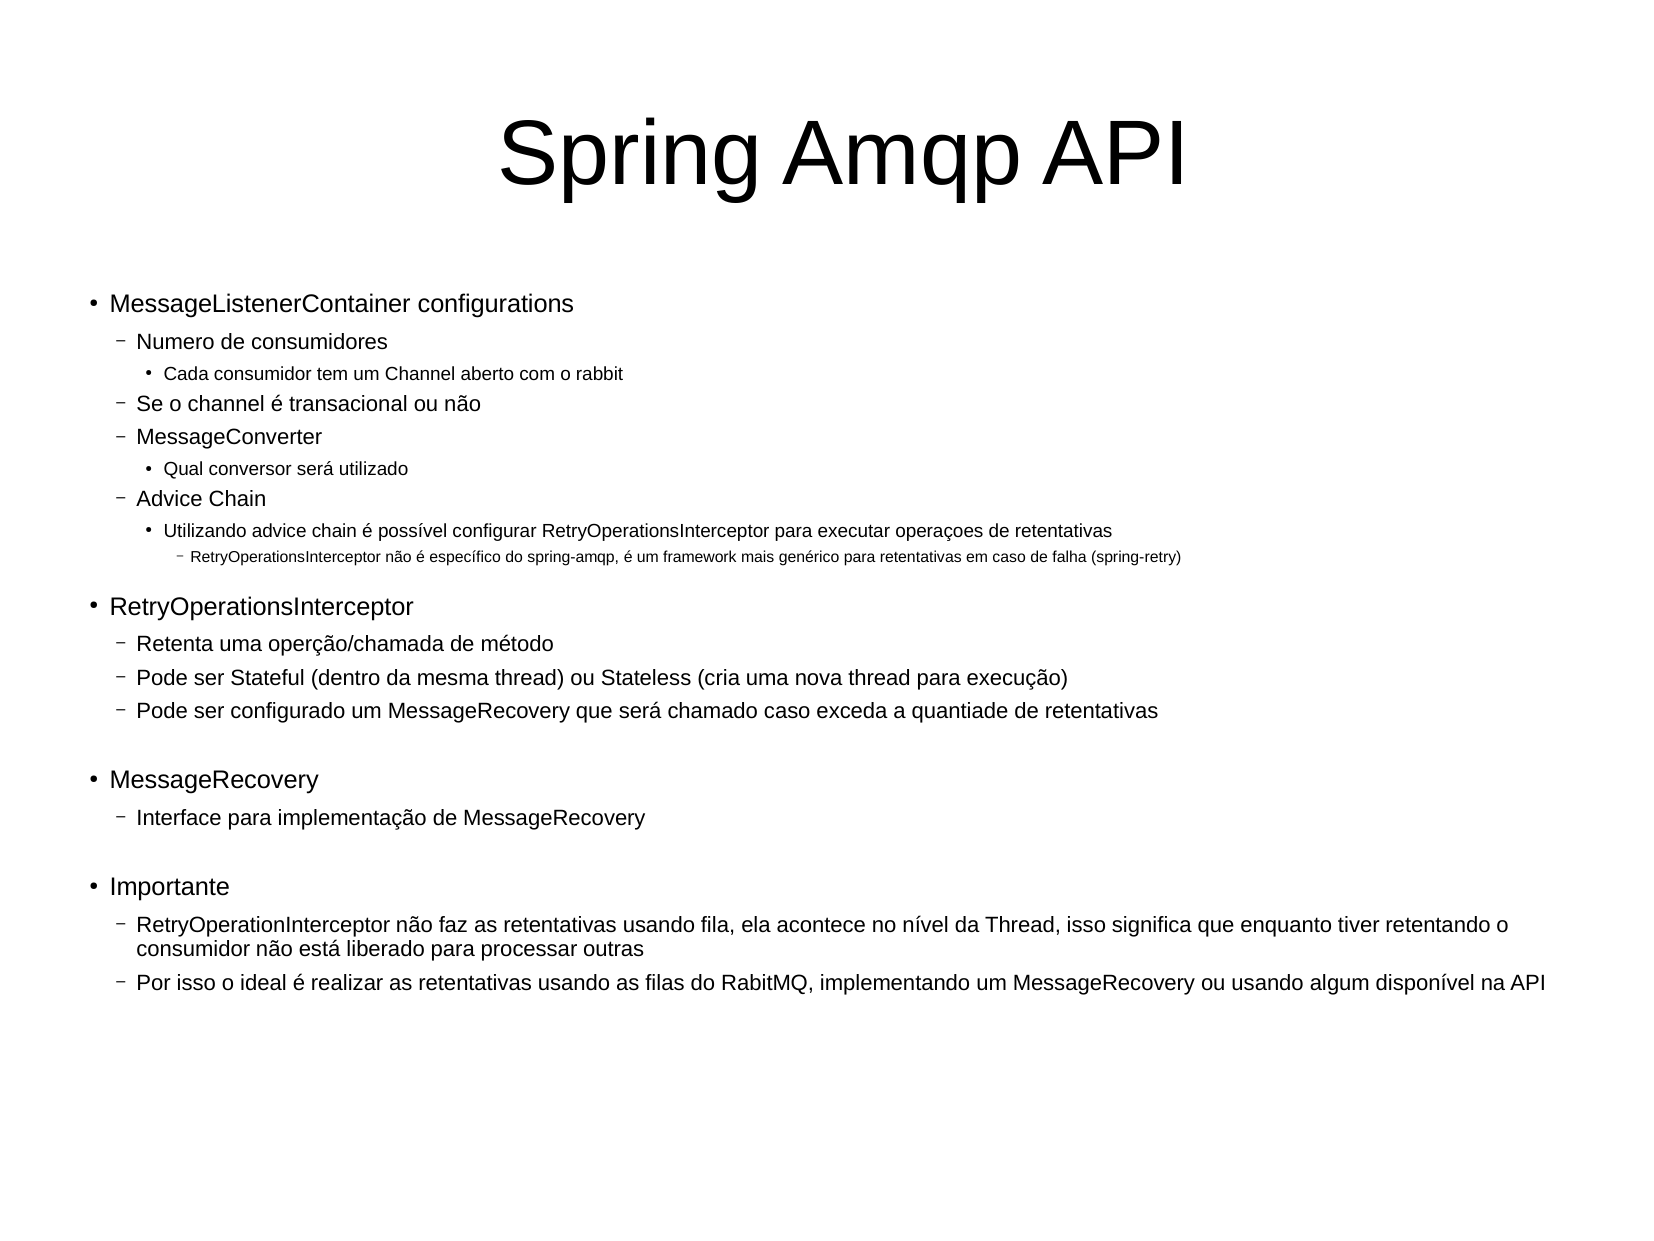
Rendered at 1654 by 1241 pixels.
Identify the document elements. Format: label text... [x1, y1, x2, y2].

list MessageListenerContainer configurations Numero de consumidores Cada consumidor tem um Channel aberto com o rabbit Se o channel é transacional ou não MessageConverter Qual conversor será utilizado Advice Chain Utilizando advice chain é possível configurar RetryOperationsInterceptor para executar operaçoes de retentativas RetryOperationsInterceptor não é específico do spring-amqp, é um framework mais genérico para retentativas em caso de falha (spring-retry) RetryOperationsInterceptor Retenta uma operção/chamada de método Pode ser Stateful (dentro da mesma thread) ou Stateless (cria uma nova thread para execução) Pode ser configurado um MessageRecovery que será chamado caso exceda a quantiade de retentativas MessageRecovery Interface para implementação de MessageRecovery Importante RetryOperationInterceptor não faz as retentativas usando fila, ela acontece no nível da Thread, isso significa que enquanto tiver retentando o consumidor não está liberado para processar outras Por isso o ideal é realizar as retentativas usando as filas do RabitMQ, implementando um MessageRecovery ou usando algum disponível na API [82, 290, 1571, 1010]
title Spring Amqp API [82, 49, 1571, 257]
